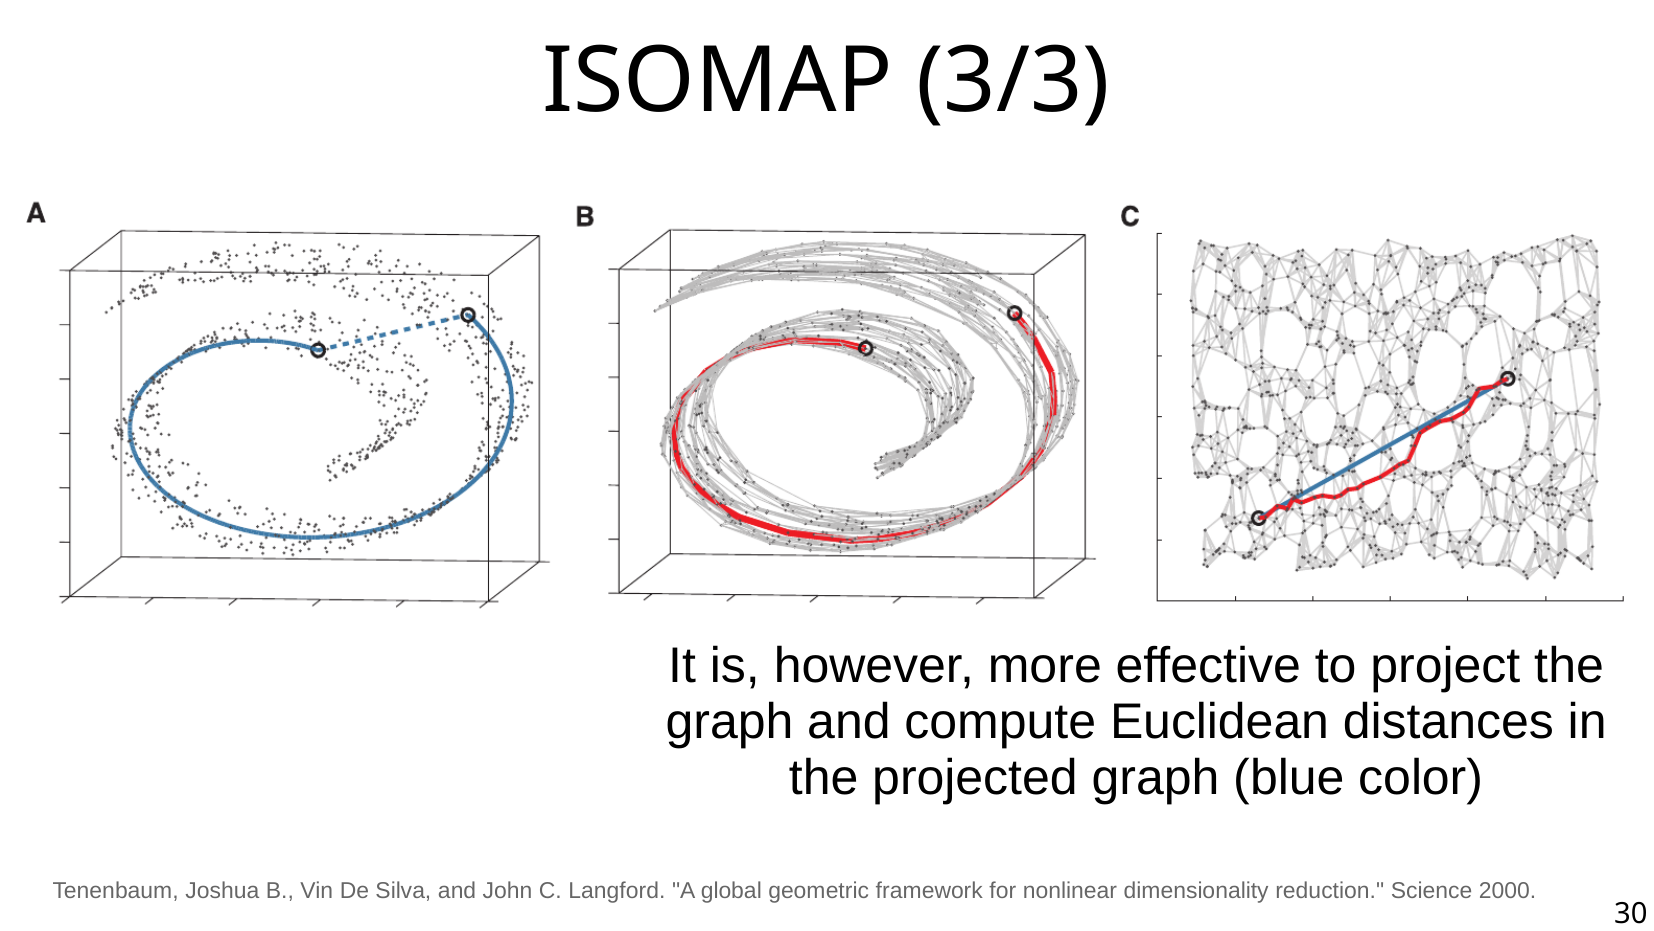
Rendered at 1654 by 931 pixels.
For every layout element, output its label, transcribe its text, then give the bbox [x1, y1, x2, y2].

picture [0, 189, 1653, 616]
text_box It is, however, more effective to project the graph and compute Euclidean distances in the projected graph (blue color) [648, 630, 1624, 813]
text_box Tenenbaum, Joshua B., Vin De Silva, and John C. Langford. "A global geometric framework for nonlinear dimensionality reduction." Science 2000. [0, 870, 1591, 931]
title ISOMAP (3/3) [82, 1, 1571, 151]
